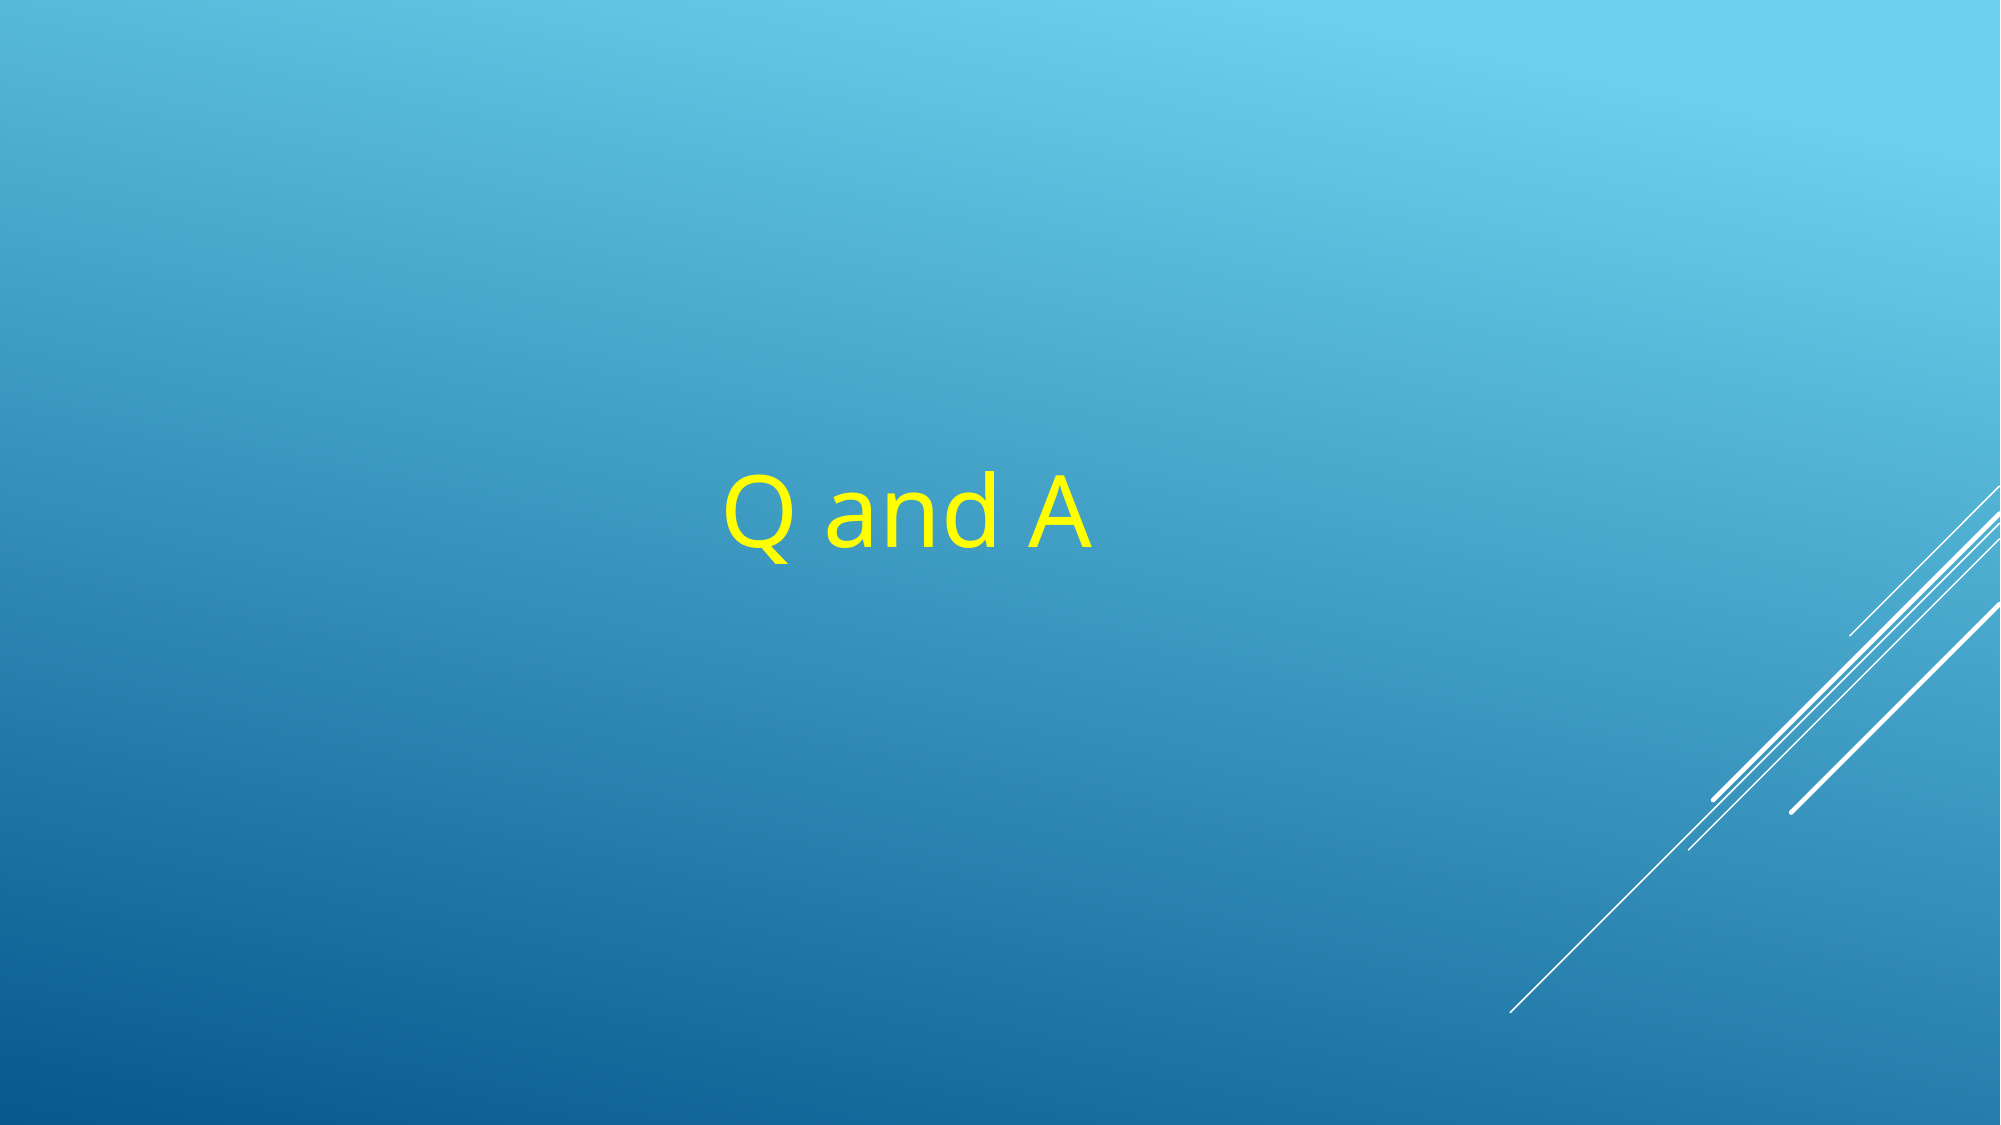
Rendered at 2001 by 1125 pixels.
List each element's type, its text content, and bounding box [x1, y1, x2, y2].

title Q and A [720, 413, 1182, 602]
